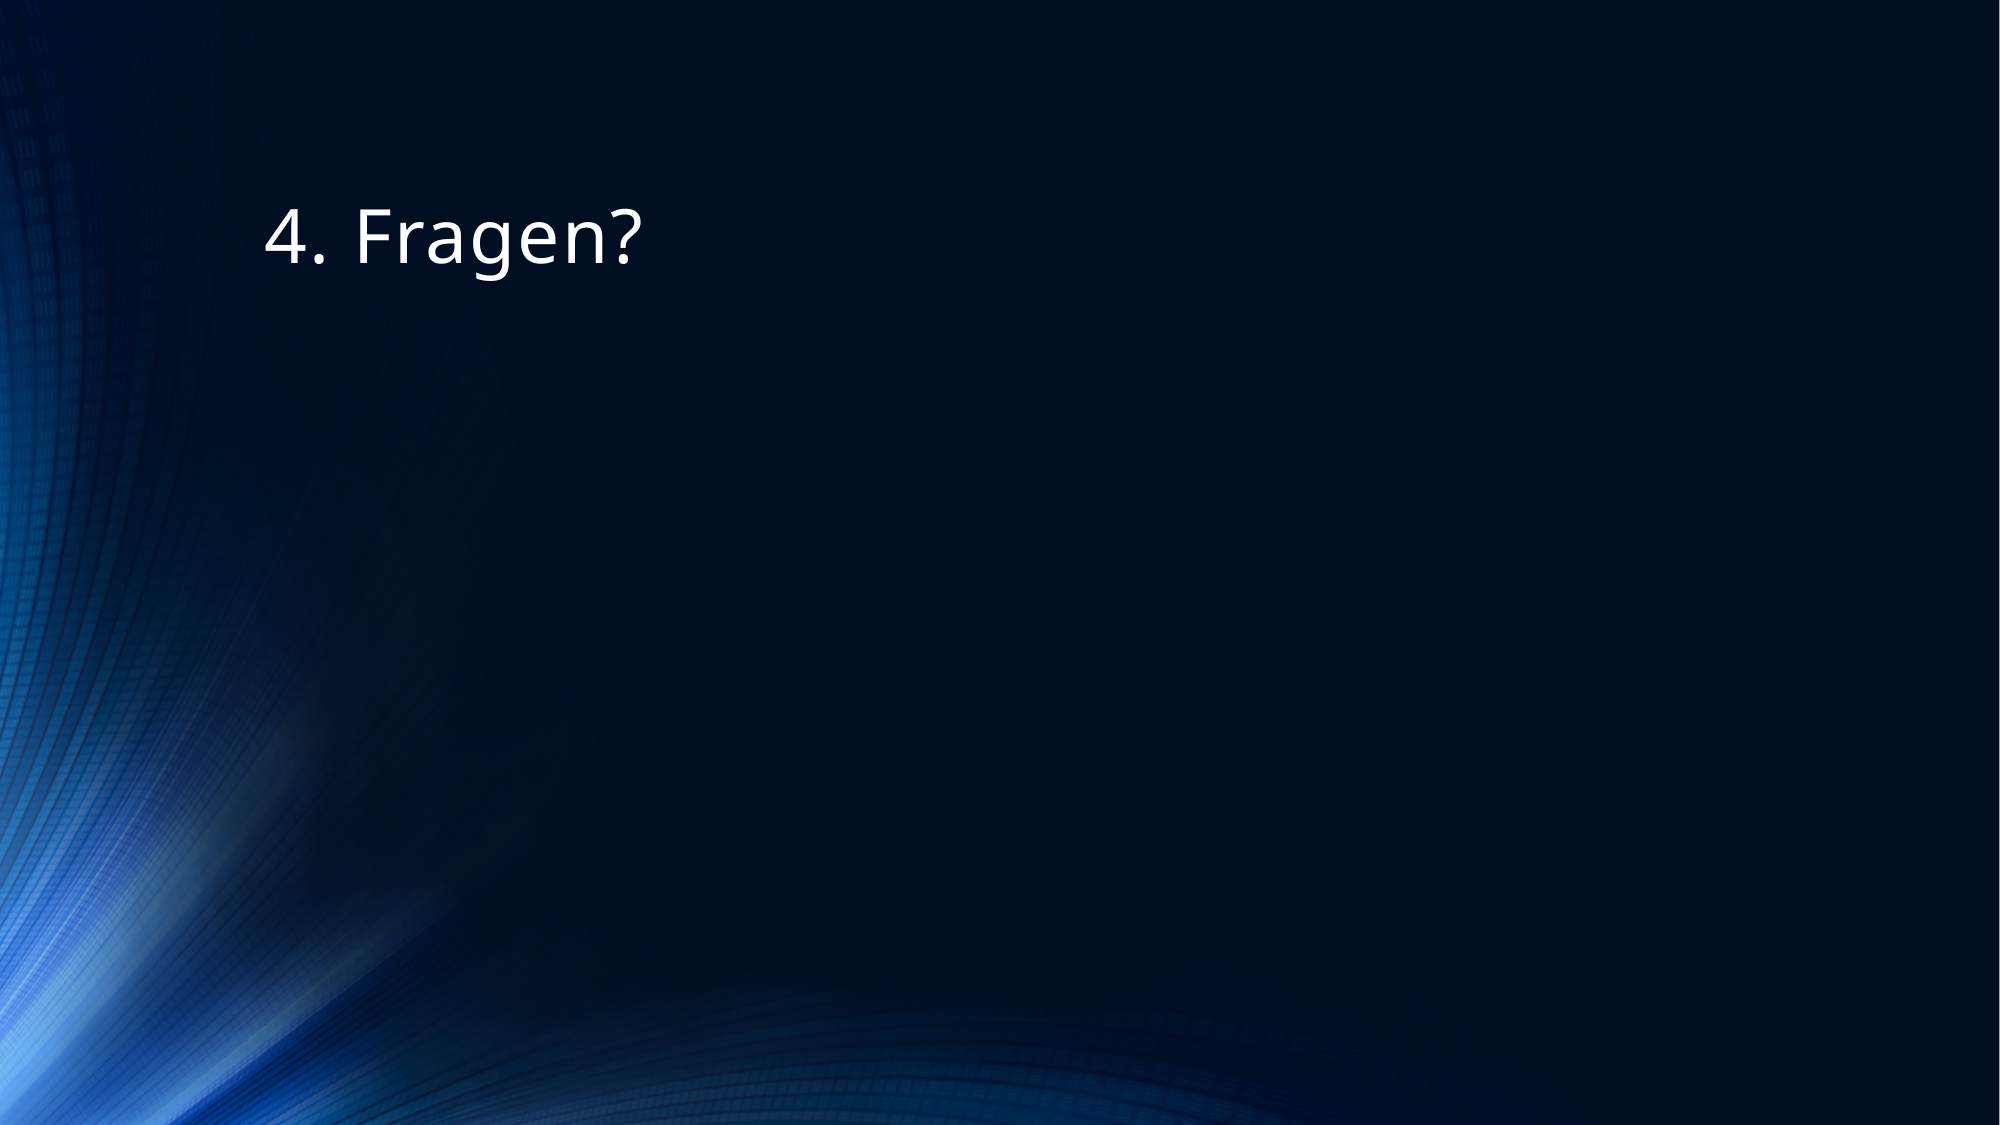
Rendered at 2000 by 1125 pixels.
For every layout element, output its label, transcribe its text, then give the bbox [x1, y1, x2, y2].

title 4. Fragen? [249, 62, 1750, 288]
